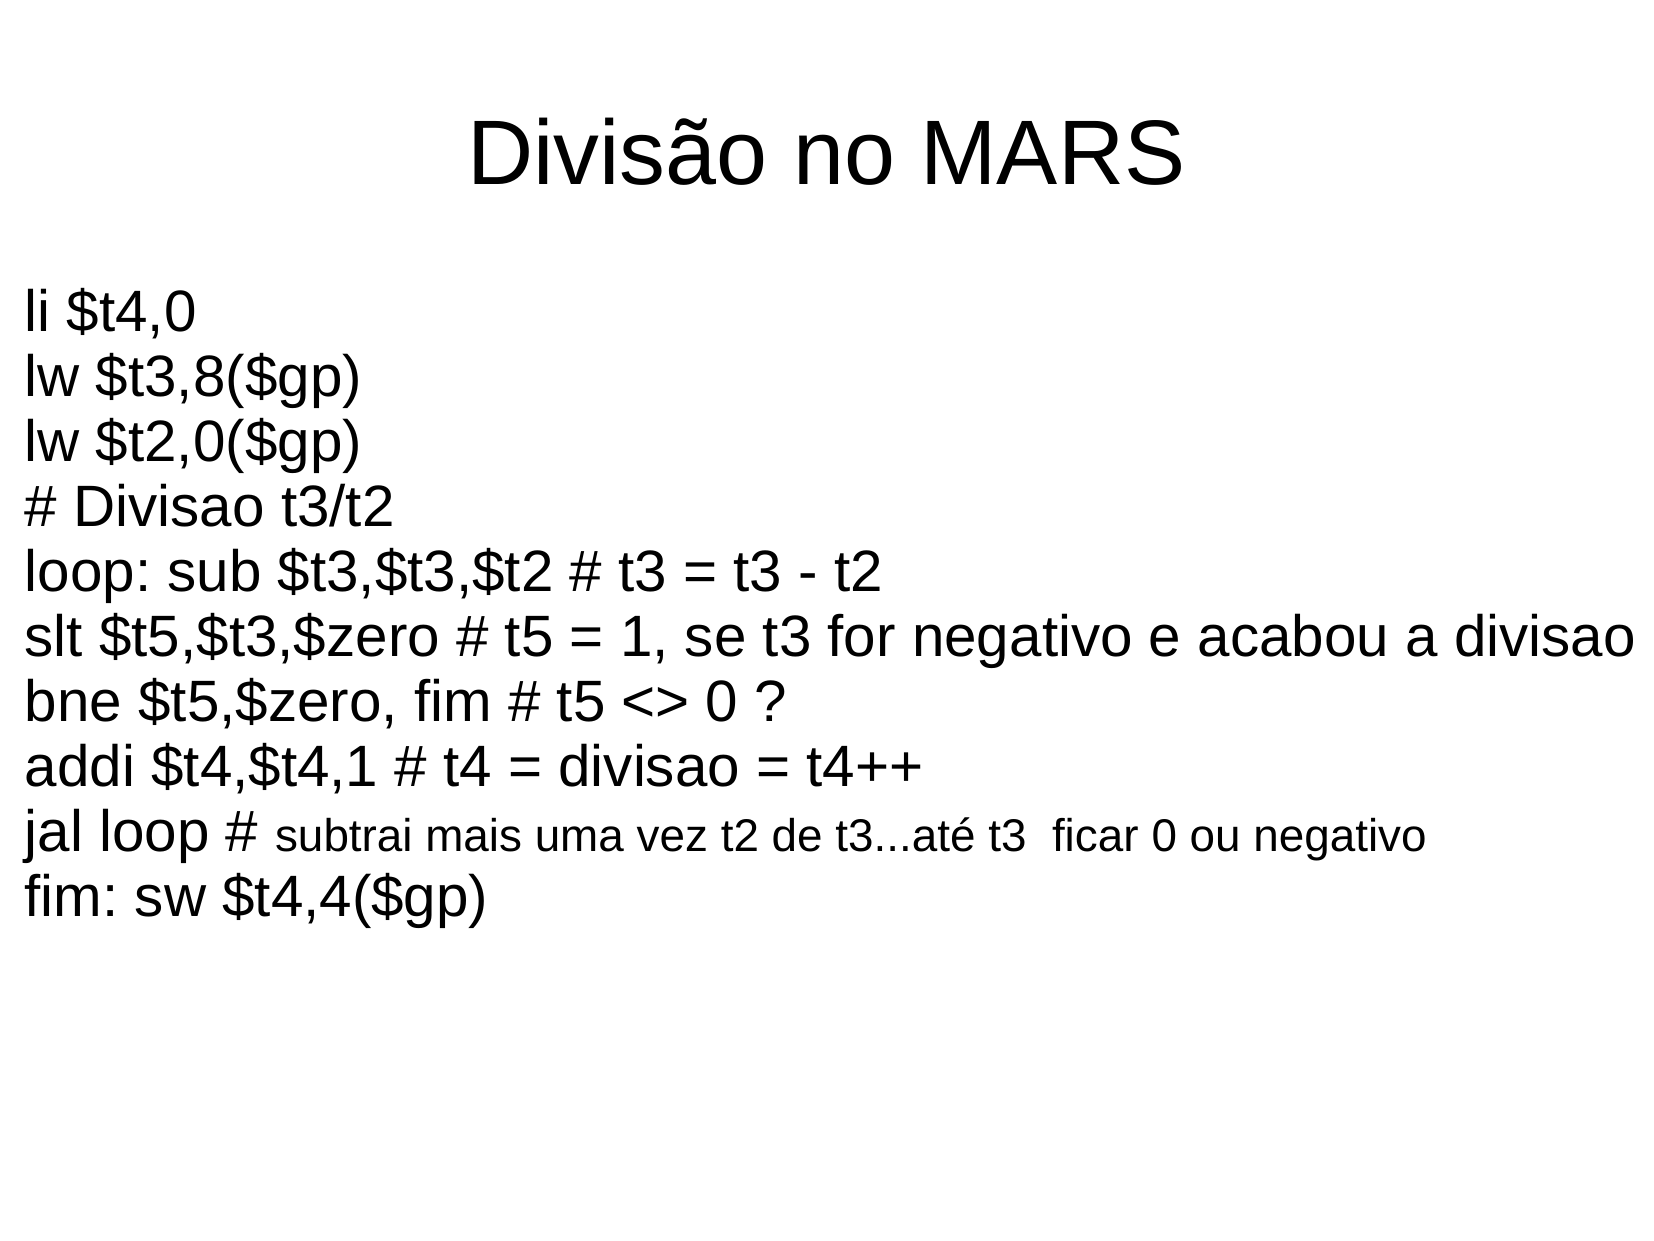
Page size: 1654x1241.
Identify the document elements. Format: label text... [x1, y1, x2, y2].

title Divisão no MARS [82, 49, 1571, 257]
text_box li $t4,0 lw $t3,8($gp) lw $t2,0($gp) # Divisao t3/t2 loop: sub $t3,$t3,$t2 # t3 = t3 - t2 slt $t5,$t3,$zero # t5 = 1, se t3 for negativo e acabou a divisao bne $t5,$zero, fim # t5 <> 0 ? addi $t4,$t4,1 # t4 = divisao = t4++ jal loop # subtrai mais uma vez t2 de t3...até t3 ficar 0 ou negativo fim: sw $t4,4($gp) [9, 271, 1654, 1004]
